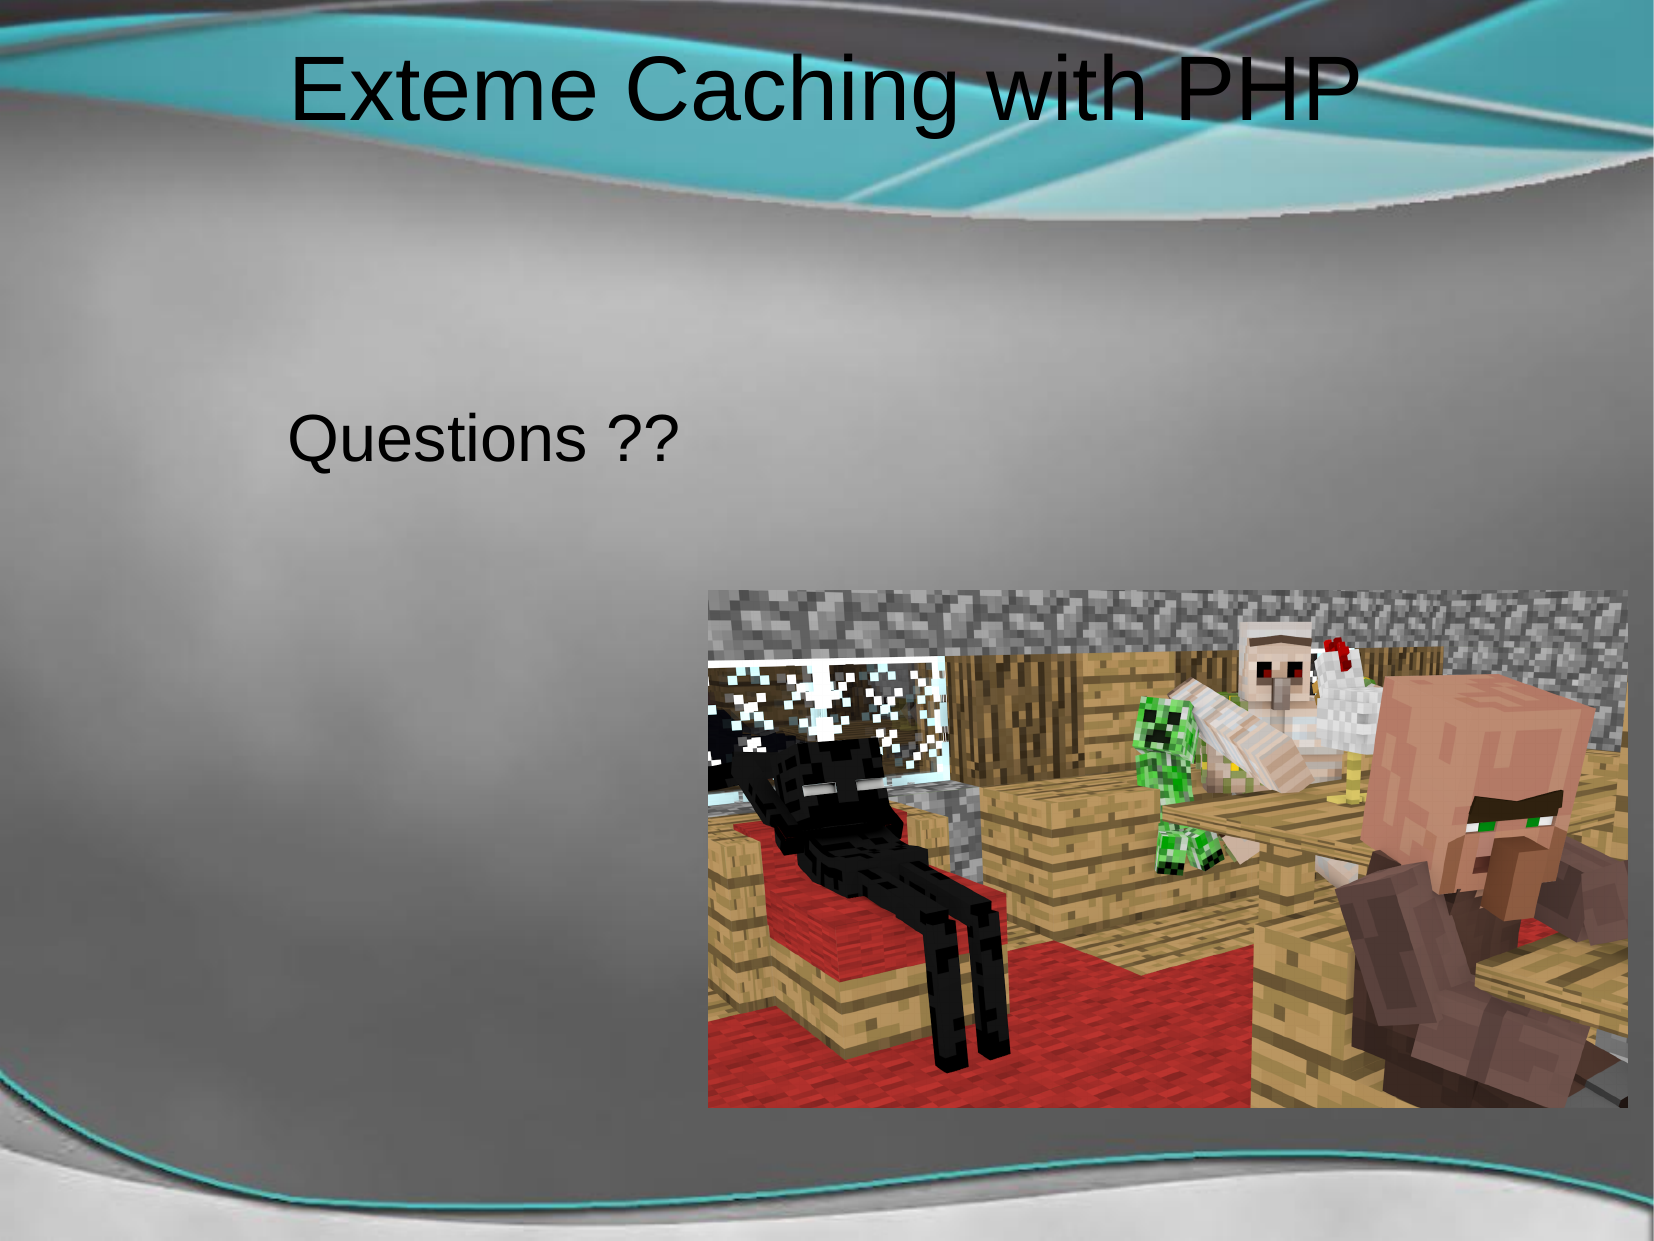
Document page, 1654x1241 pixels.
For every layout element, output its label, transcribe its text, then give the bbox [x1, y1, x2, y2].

picture [0, 178, 1654, 1241]
subtitle Questions ?? [82, 290, 886, 662]
title Exteme Caching with PHP [0, 0, 1654, 178]
